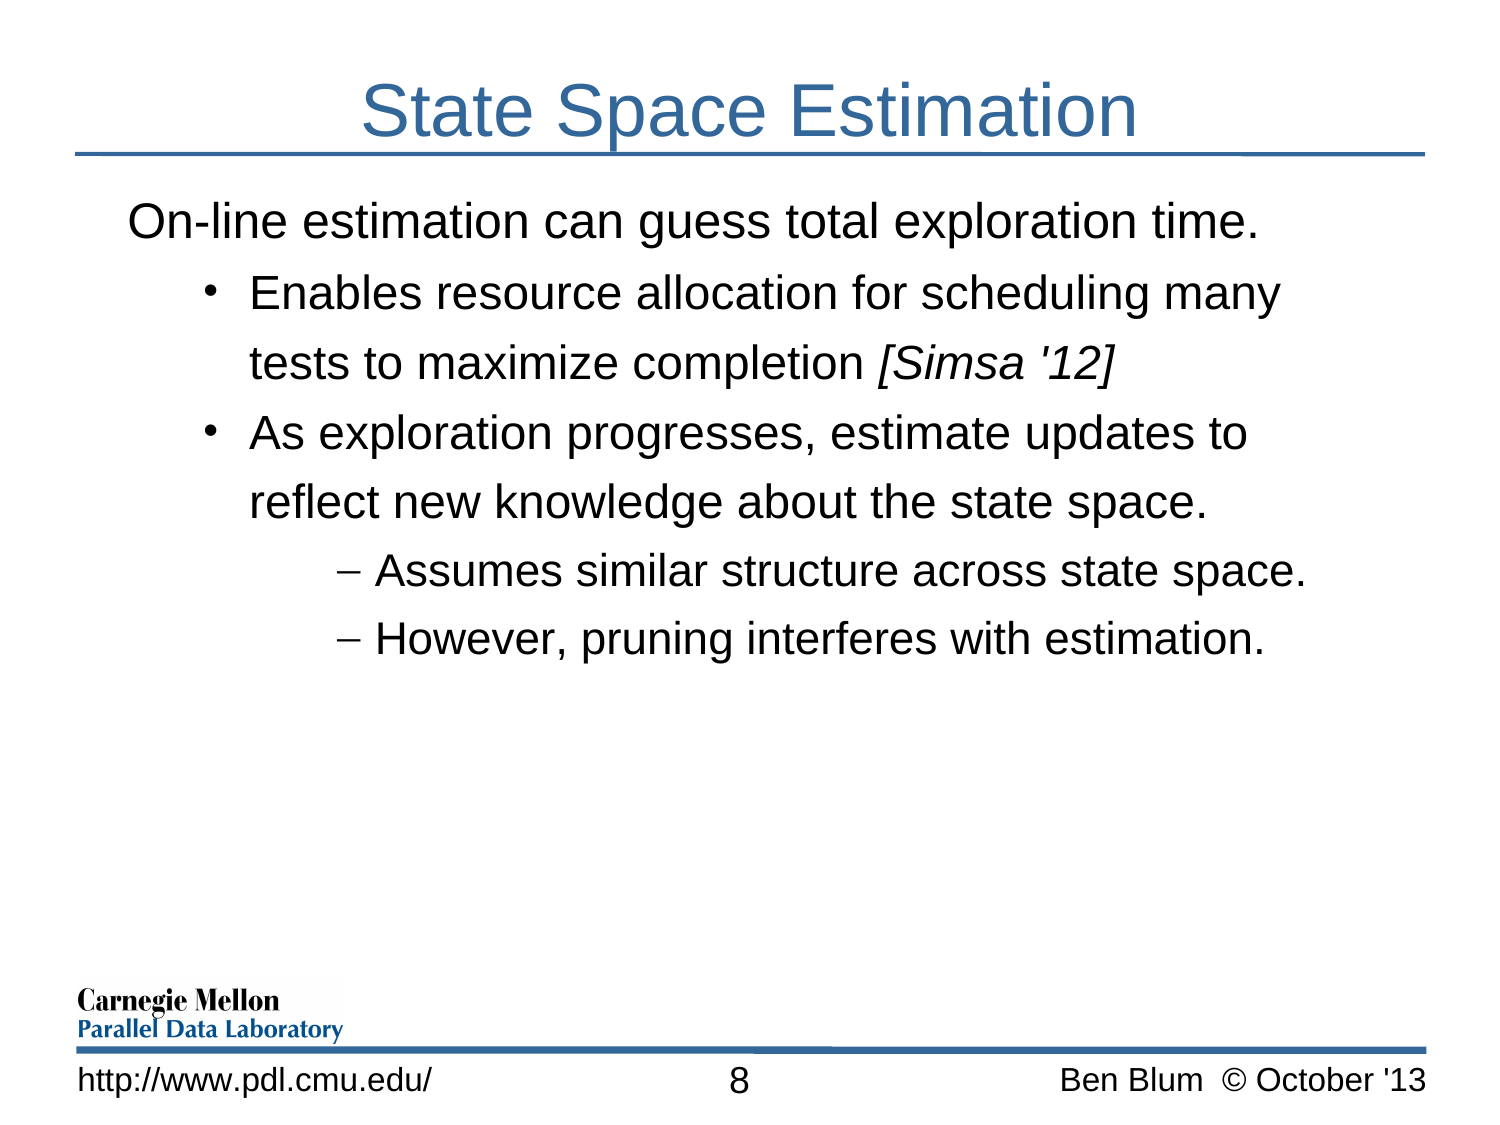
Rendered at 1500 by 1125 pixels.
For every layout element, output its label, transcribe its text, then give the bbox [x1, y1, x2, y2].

list On-line estimation can guess total exploration time. Enables resource allocation for scheduling many tests to maximize completion [Simsa '12] As exploration progresses, estimate updates to reflect new knowledge about the state space. Assumes similar structure across state space. However, pruning interferes with estimation. [112, 181, 1426, 938]
picture [77, 979, 343, 1044]
title State Space Estimation [112, 49, 1388, 163]
